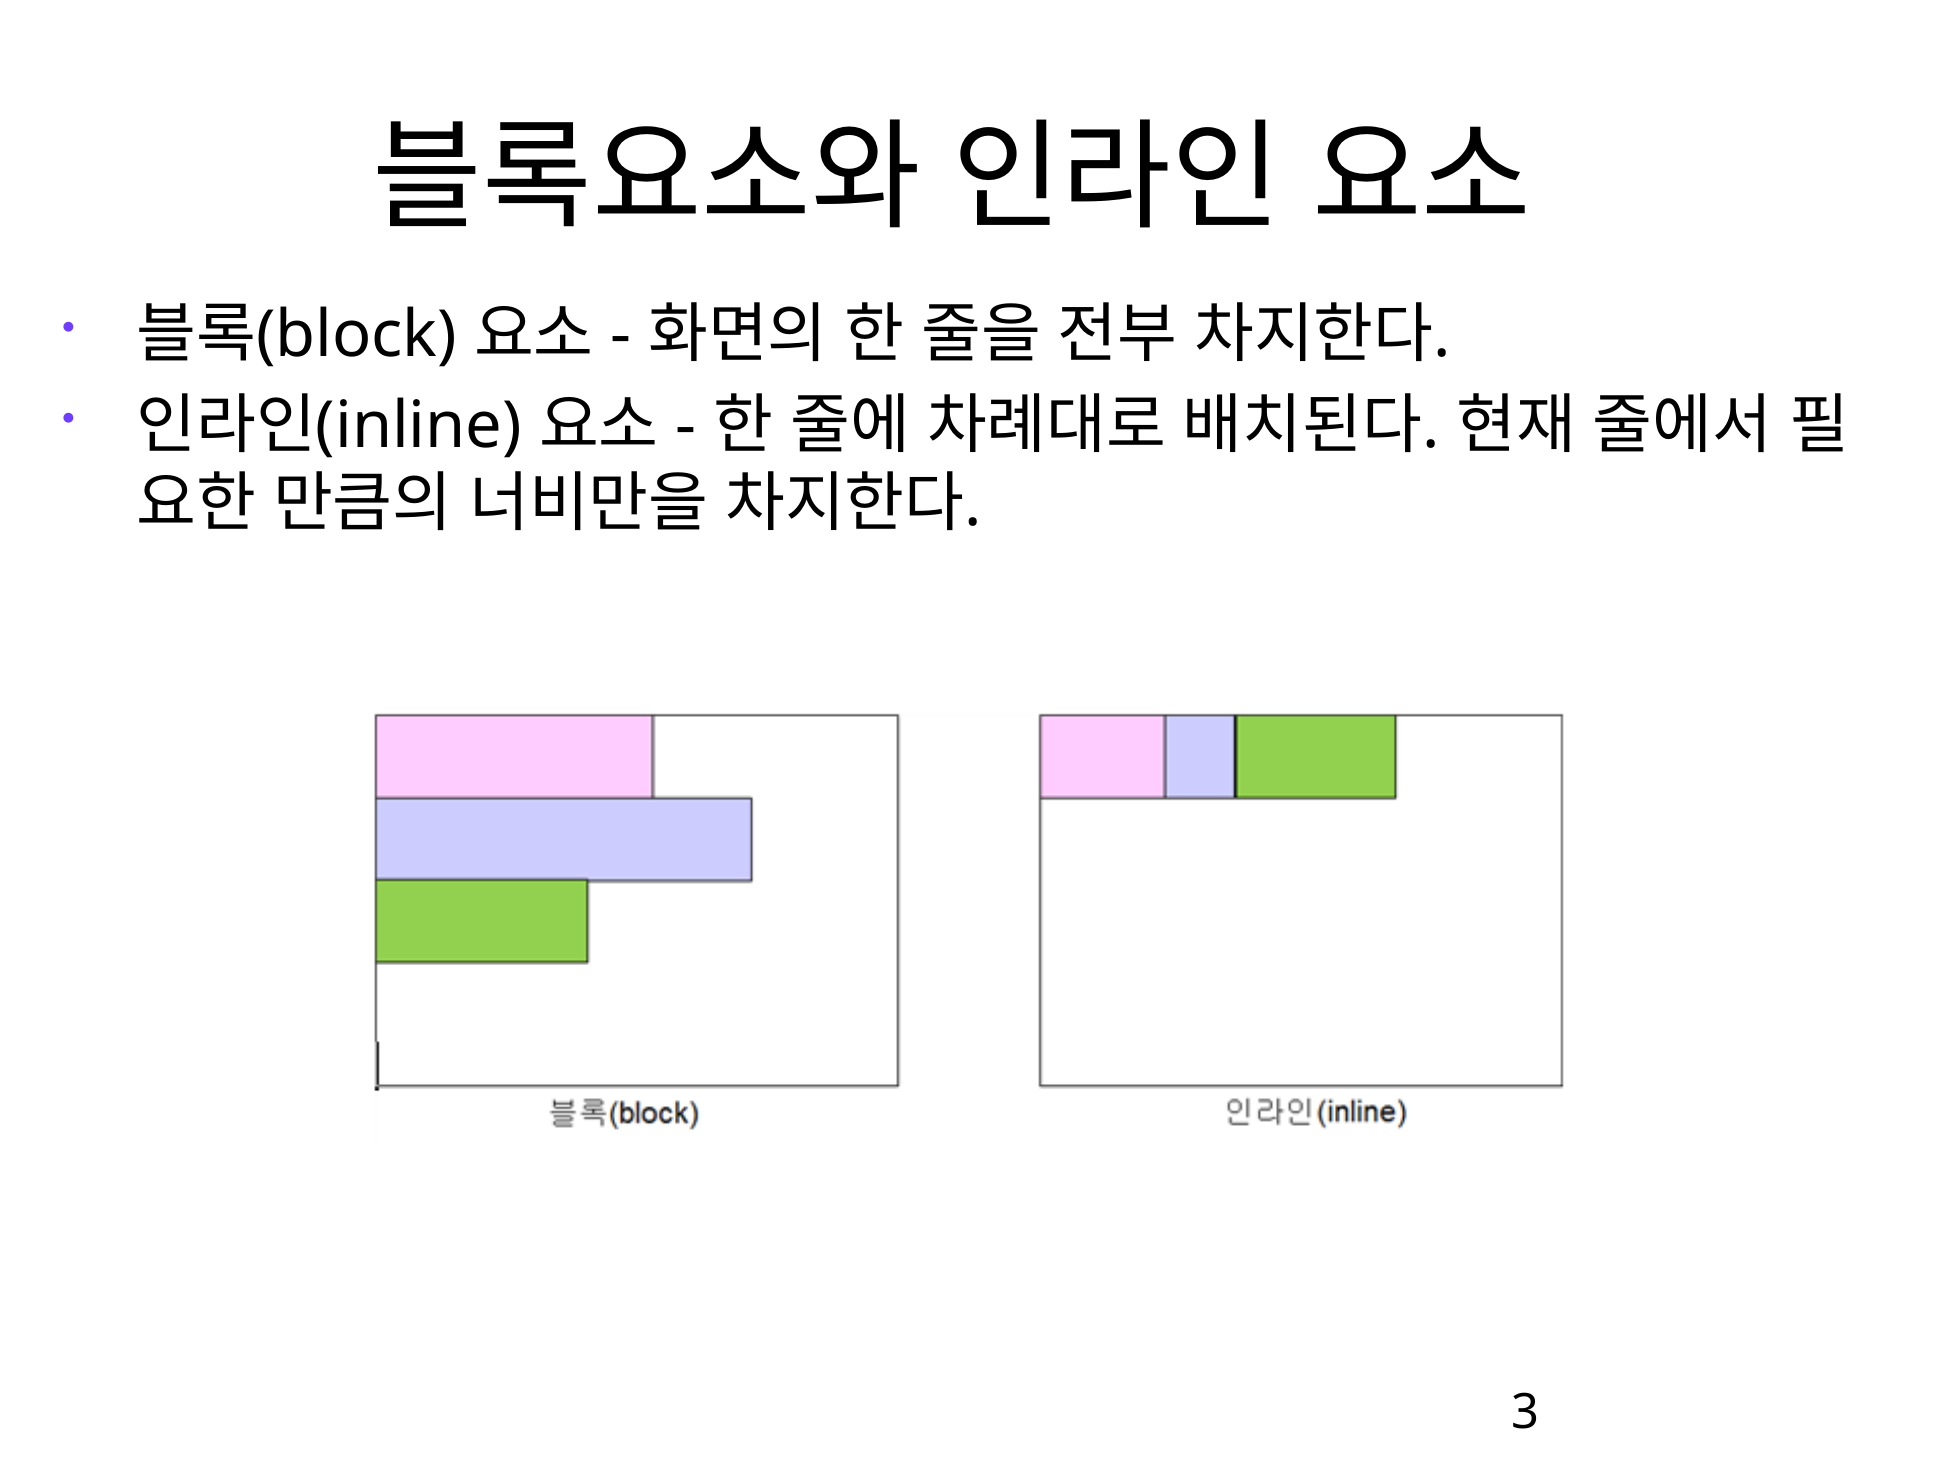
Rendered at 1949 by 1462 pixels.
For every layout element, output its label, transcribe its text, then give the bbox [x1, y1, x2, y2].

picture [349, 670, 1600, 1144]
slide_number <숫자> [1496, 1372, 1899, 1462]
title 블록요소와 인라인 요소 [156, 92, 1749, 255]
list 블록(block) 요소 - 화면의 한 줄을 전부 차지한다. 인라인(inline) 요소 - 한 줄에 차례대로 배치된다. 현재 줄에서 필요한 만큼의 너비만을 차지한다. [48, 284, 1897, 1343]
